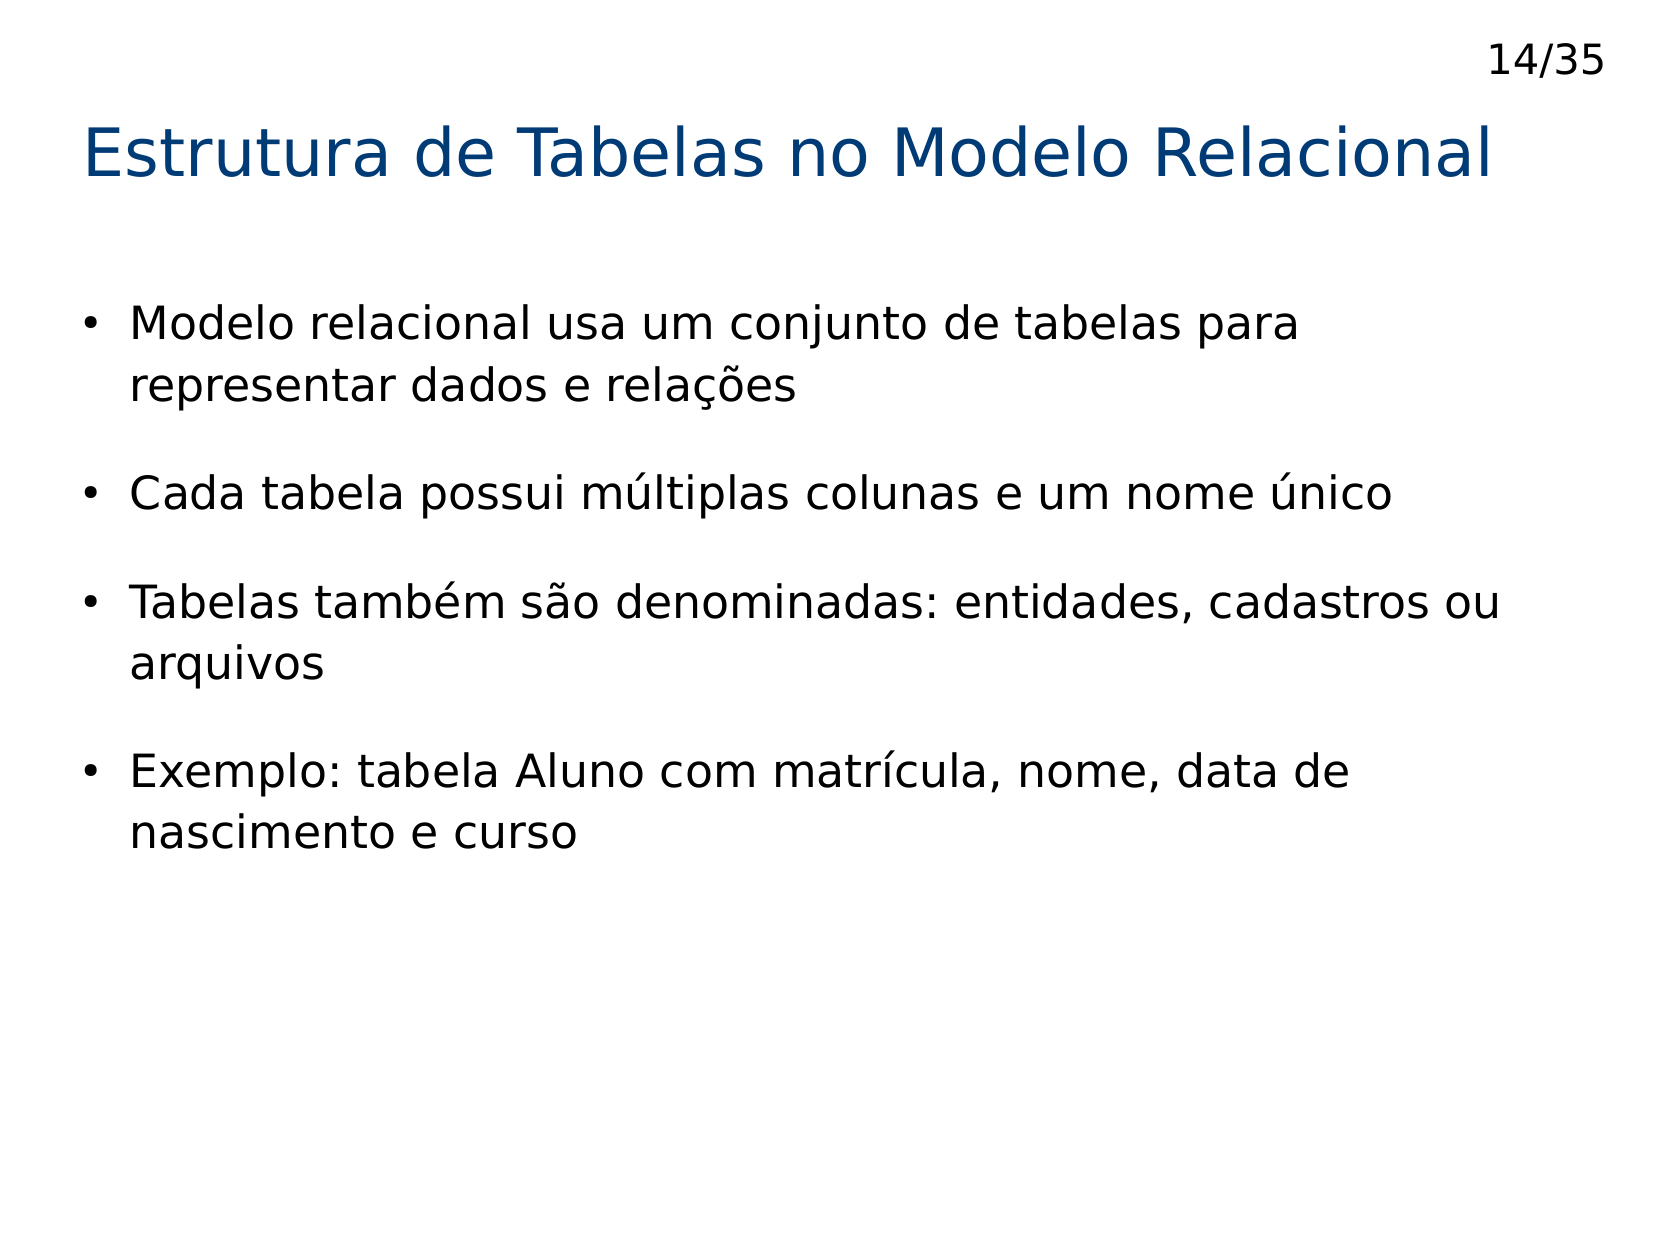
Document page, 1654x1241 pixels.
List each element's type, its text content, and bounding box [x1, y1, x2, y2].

title Estrutura de Tabelas no Modelo Relacional [82, 82, 1571, 224]
list Modelo relacional usa um conjunto de tabelas para representar dados e relações Cada tabela possui múltiplas colunas e um nome único Tabelas também são denominadas: entidades, cadastros ou arquivos Exemplo: tabela Aluno com matrícula, nome, data de nascimento e curso [82, 289, 1571, 1108]
